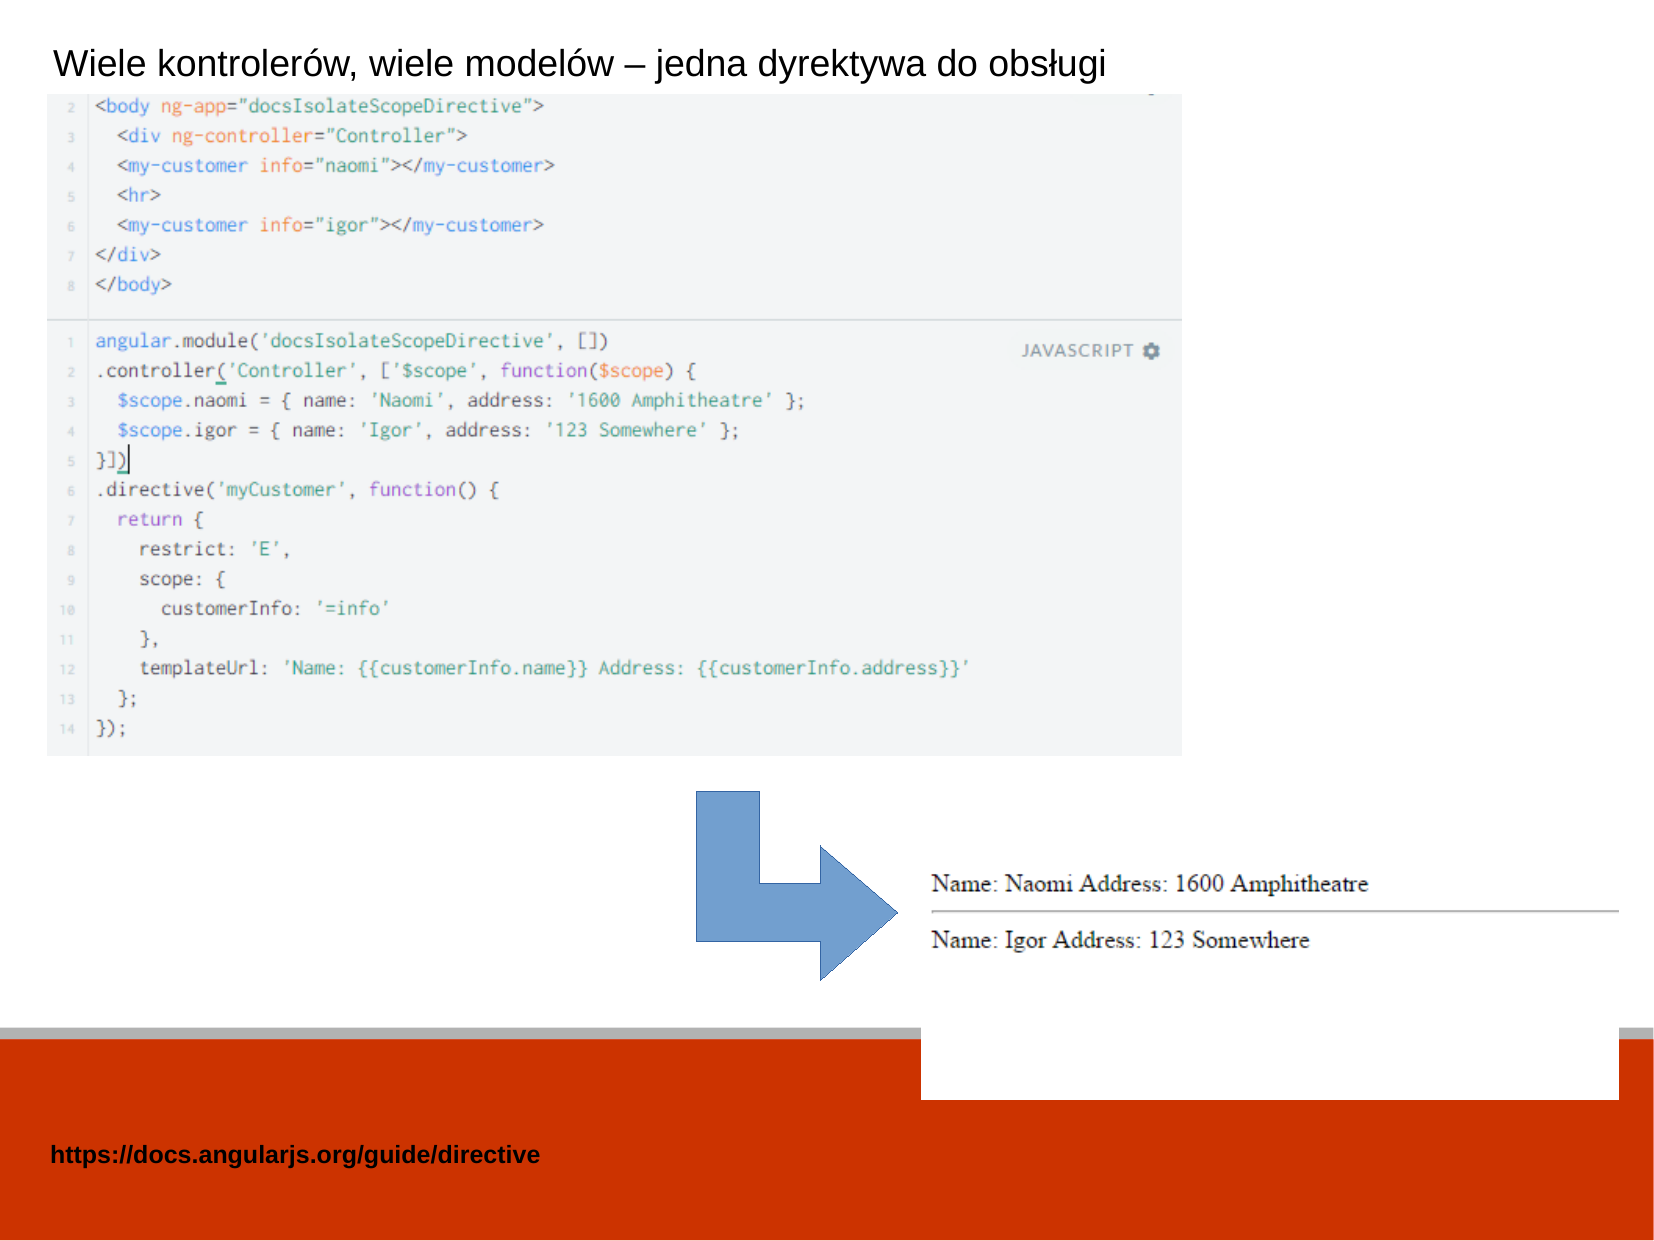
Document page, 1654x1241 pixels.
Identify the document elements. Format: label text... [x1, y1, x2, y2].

text_box [696, 791, 898, 981]
text_box [0, 1027, 1654, 1241]
picture [47, 94, 1182, 756]
text_box https://docs.angularjs.org/guide/directive [35, 1133, 735, 1191]
text_box Wiele kontrolerów, wiele modelów – jedna dyrektywa do obsługi [38, 35, 1123, 93]
picture [921, 862, 1619, 1100]
